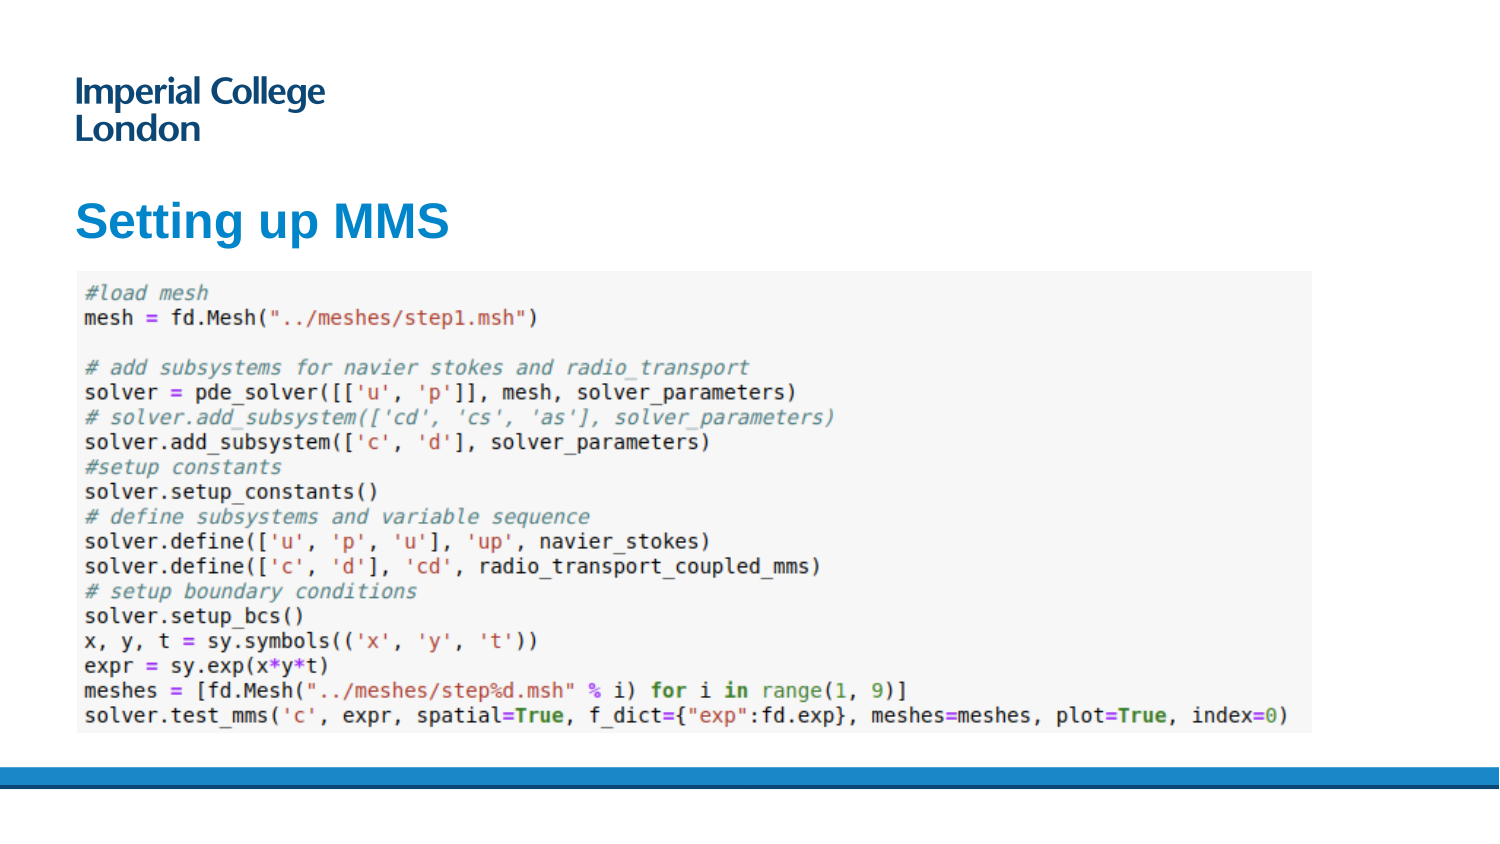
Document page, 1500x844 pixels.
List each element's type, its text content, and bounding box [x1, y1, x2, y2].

picture [0, 0, 1499, 844]
title Setting up MMS [75, 183, 1426, 246]
